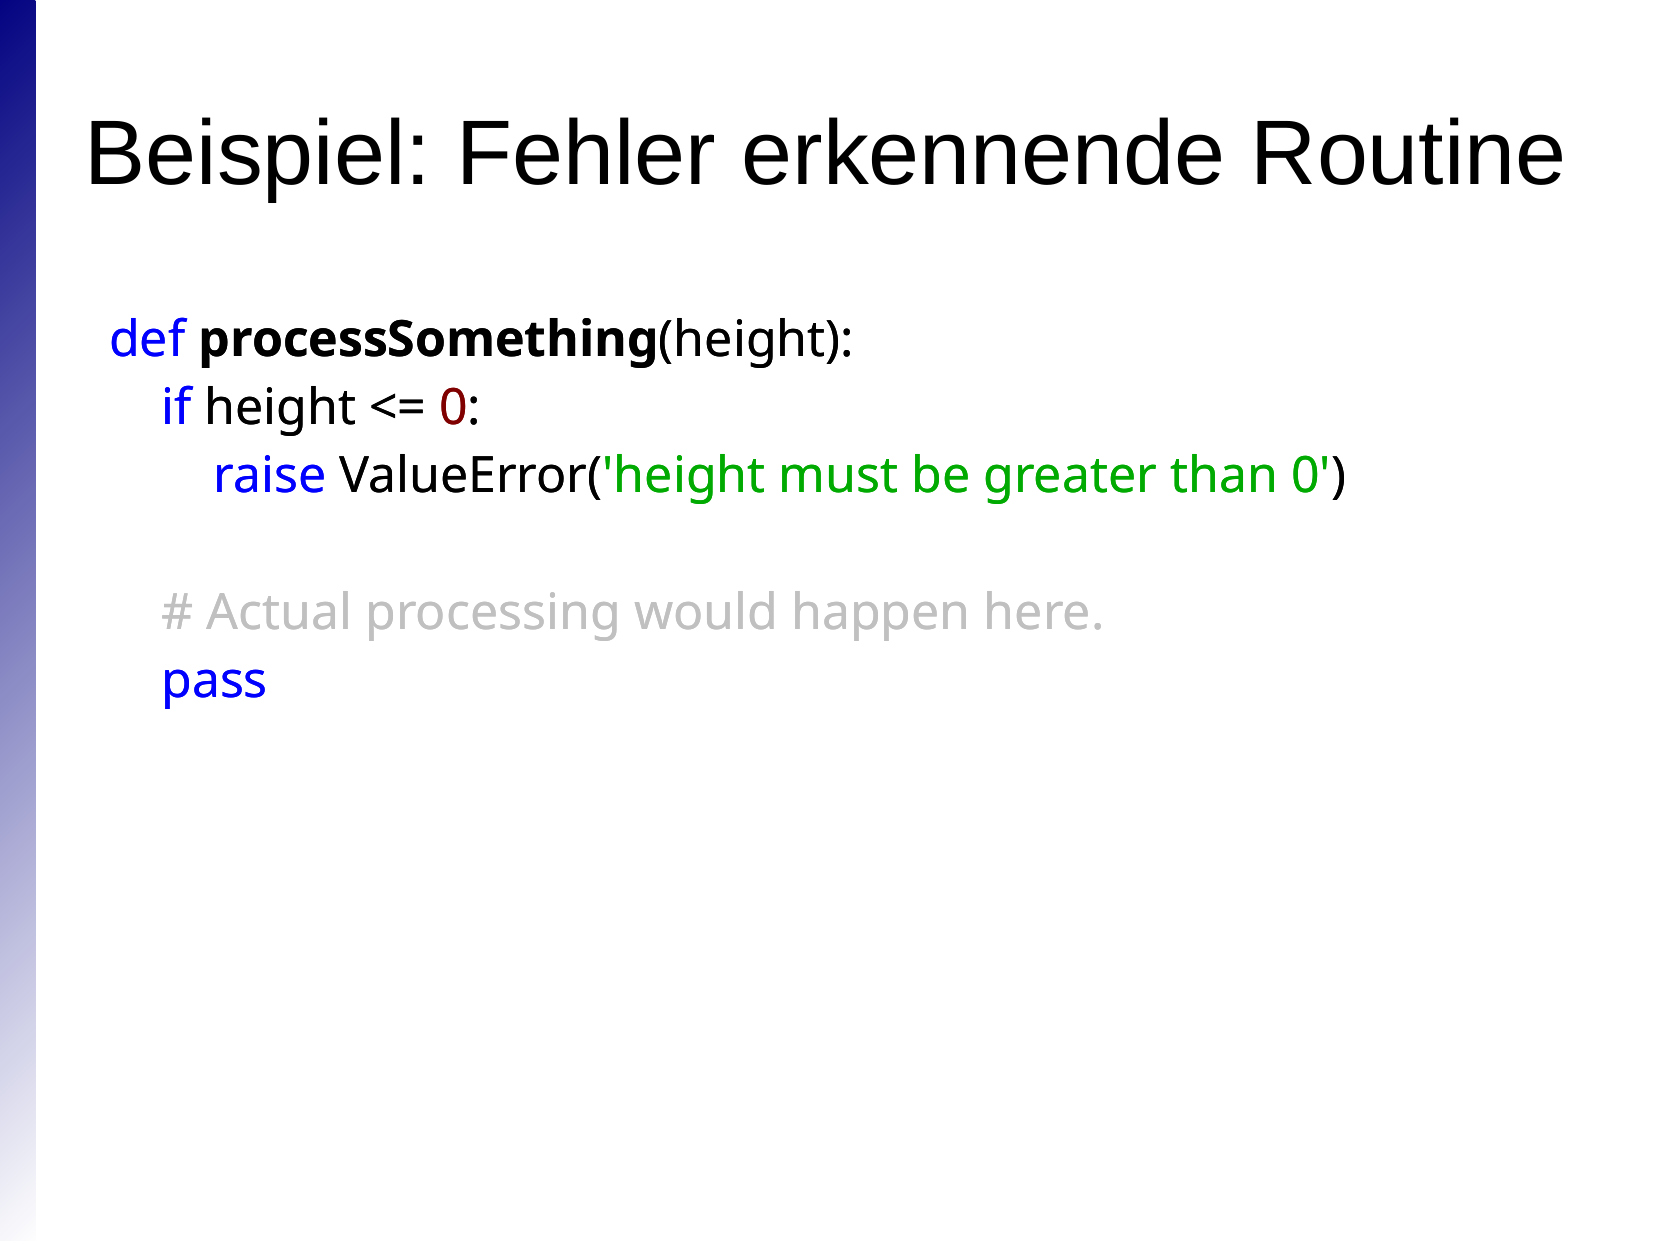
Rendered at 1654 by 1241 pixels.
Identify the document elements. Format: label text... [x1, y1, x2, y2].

text_box def processSomething(height): if height <= 0: raise ValueError('height must be greater than 0') # Actual processing would happen here. pass [94, 295, 1512, 662]
title Beispiel: Fehler erkennende Routine [82, 49, 1571, 257]
